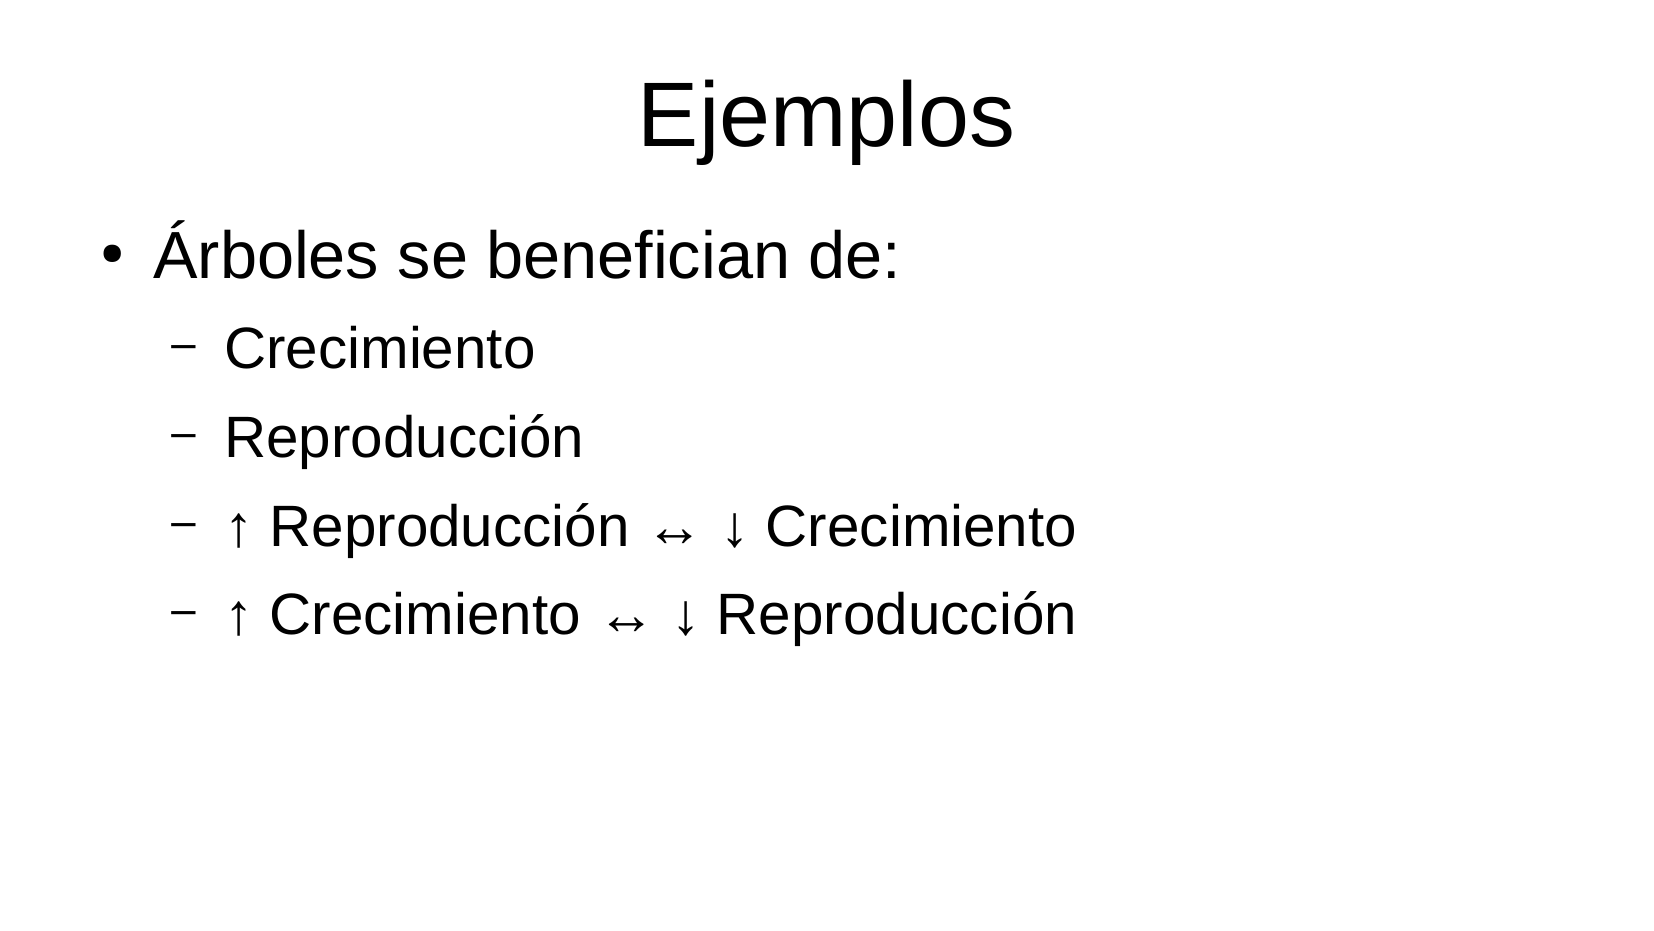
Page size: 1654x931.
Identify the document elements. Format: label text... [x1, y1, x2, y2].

list Árboles se benefician de: Crecimiento Reproducción ↑ Reproducción ↔ ↓ Crecimiento ↑ Crecimiento ↔ ↓ Reproducción [82, 217, 1571, 758]
title Ejemplos [82, 37, 1571, 193]
